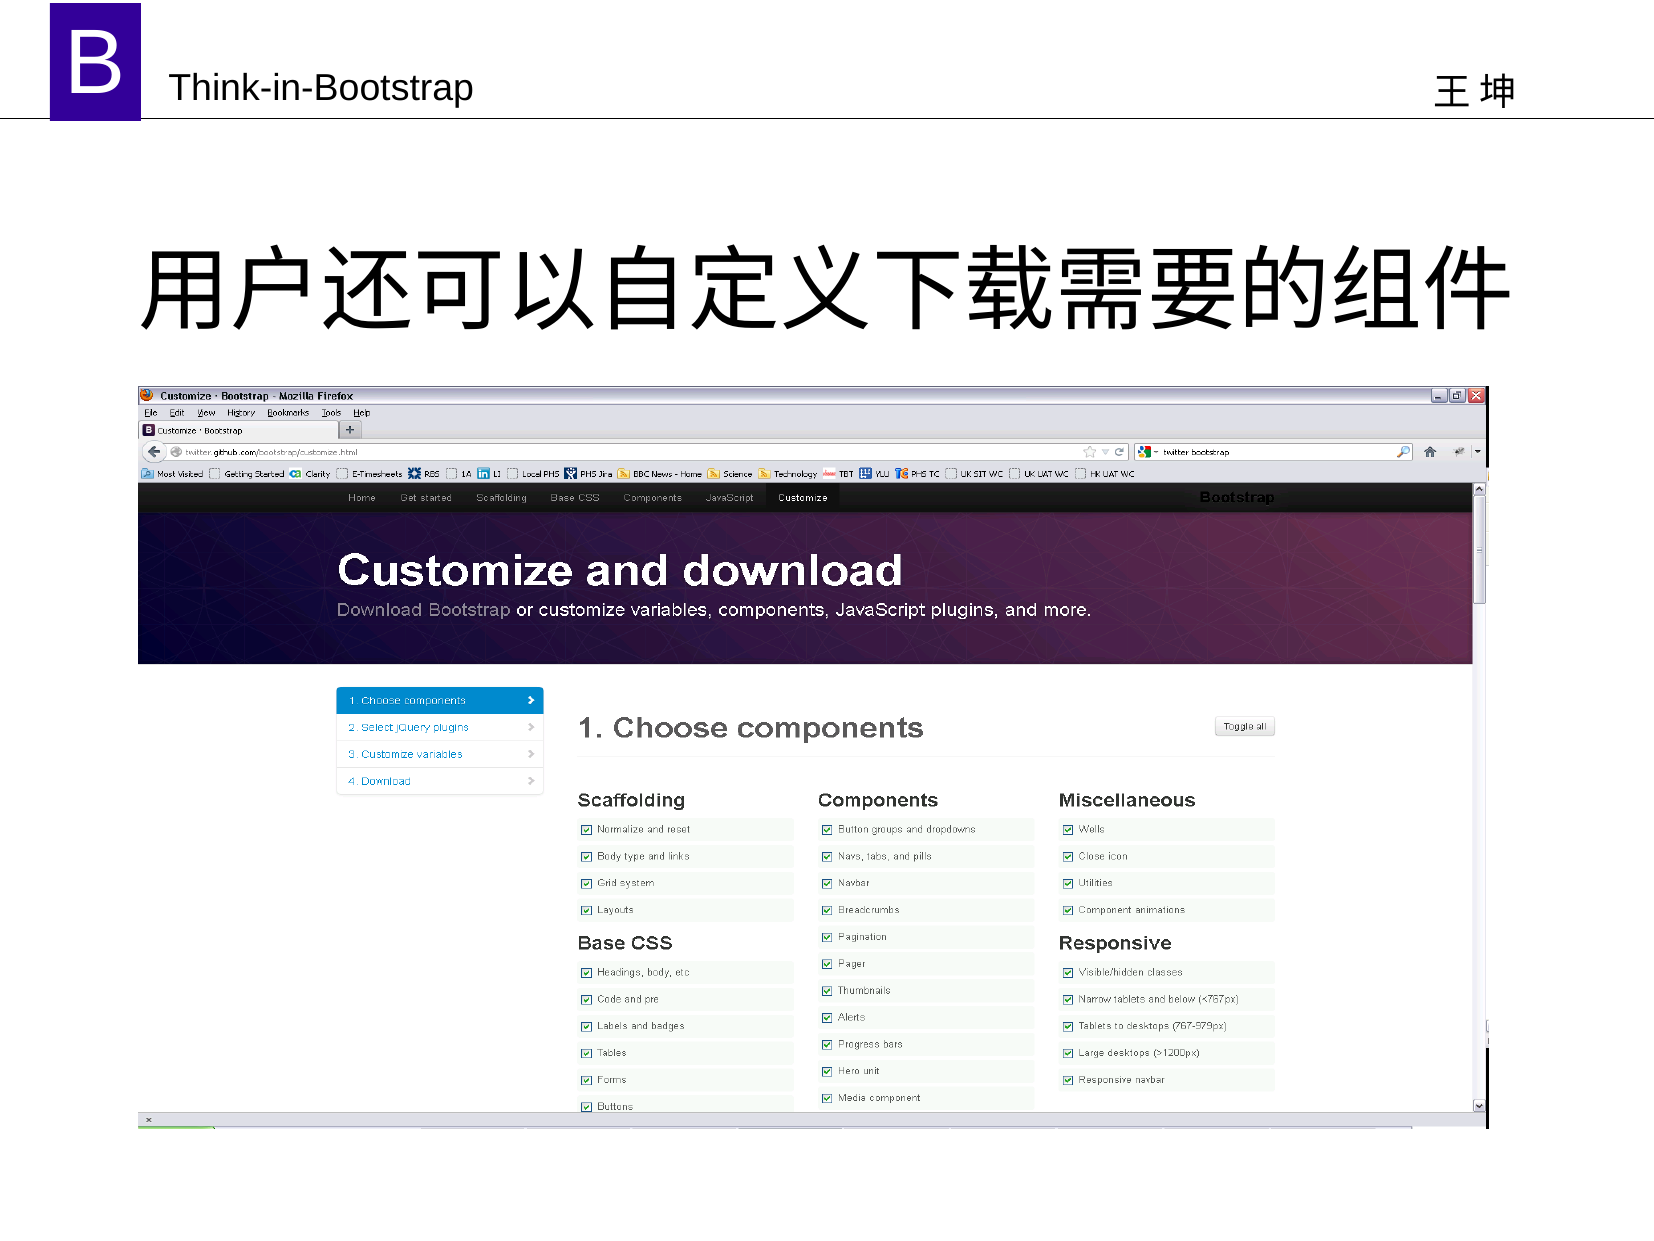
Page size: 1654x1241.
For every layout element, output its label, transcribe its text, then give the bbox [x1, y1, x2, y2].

picture [138, 386, 1489, 1129]
title 用户还可以自定义下载需要的组件 [82, 179, 1571, 387]
text_box 王 坤 [1418, 54, 1548, 119]
text_box B [49, 3, 141, 121]
text_box Think-in-Bootstrap [153, 59, 489, 116]
